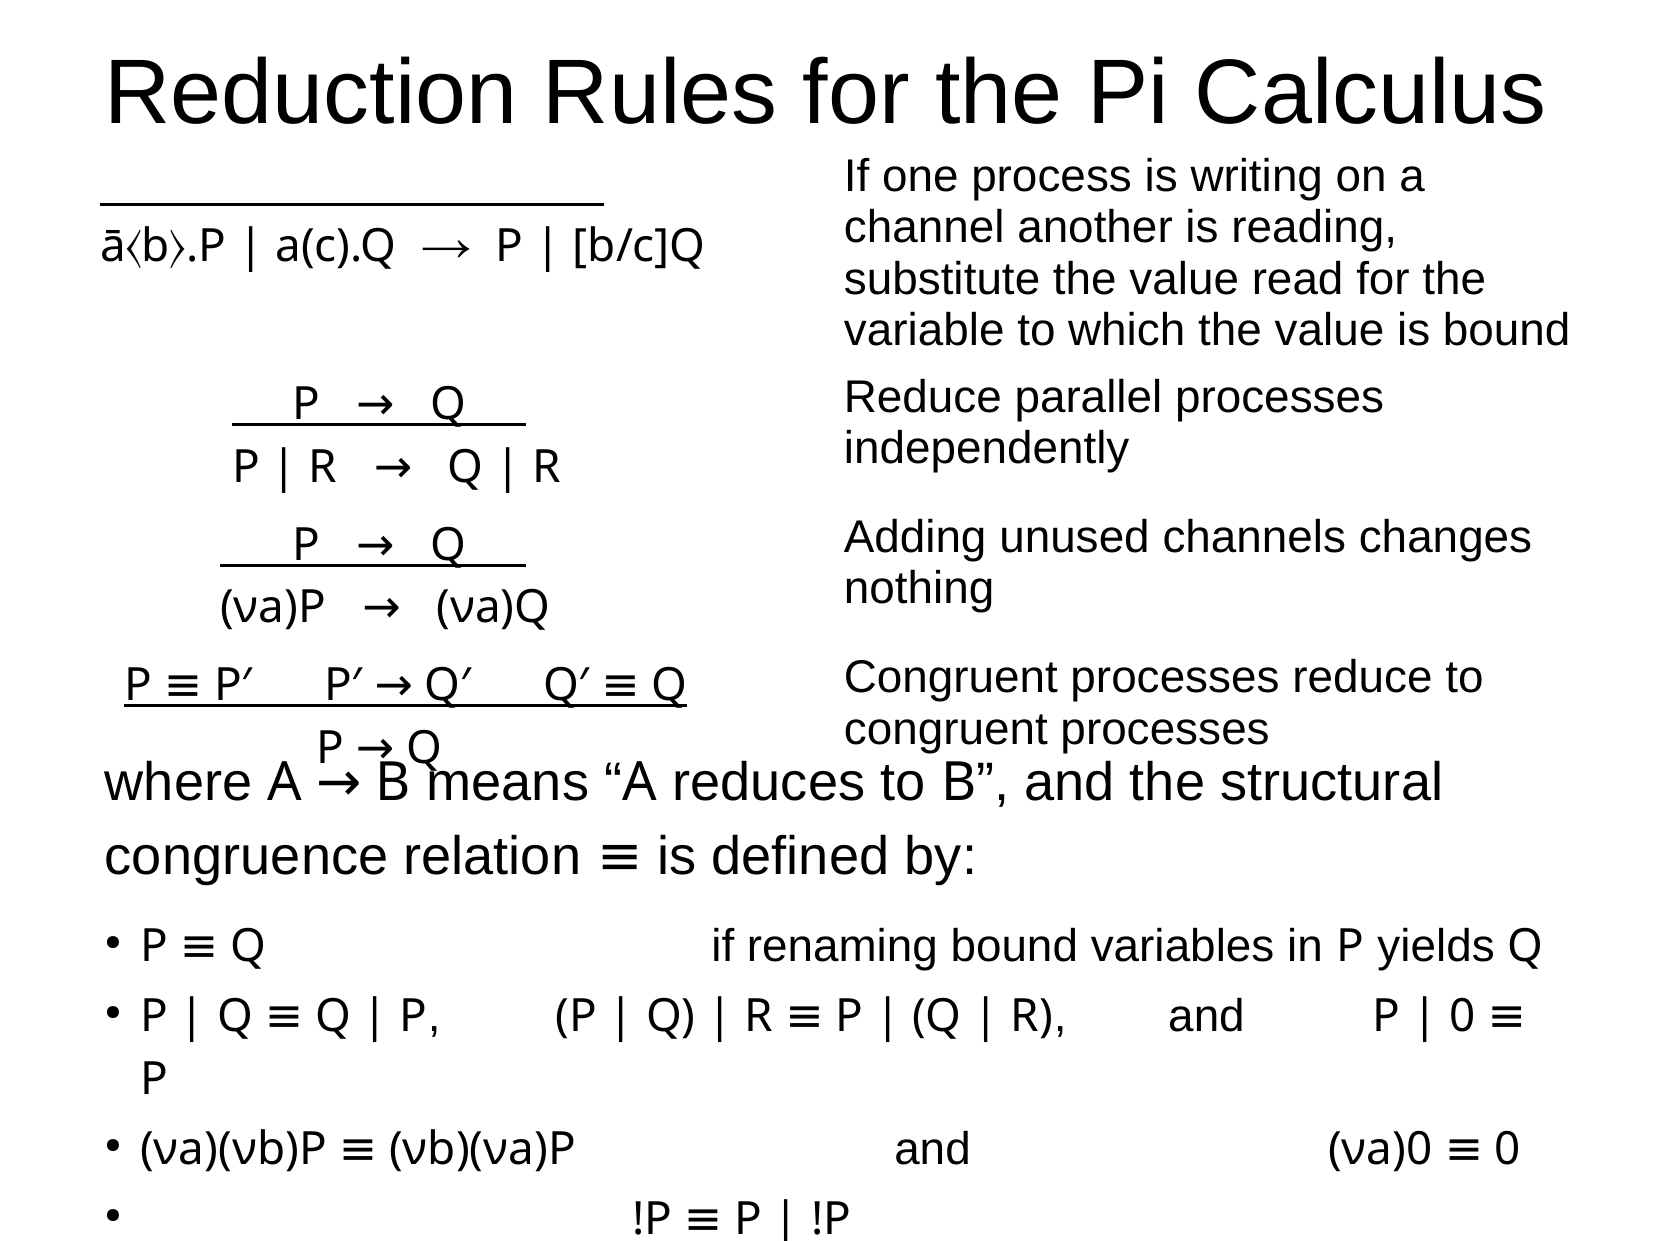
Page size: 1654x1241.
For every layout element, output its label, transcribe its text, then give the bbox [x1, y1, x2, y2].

table_header If one process is writing on a channel another is reading, substitute the value read for the variable to which the value is bound [830, 143, 1609, 363]
table_header ā〈b〉.P | a(c).Q → P | [b/c]Q [50, 143, 829, 363]
table_cell P → Q (νa)P → (νa)Q [50, 504, 829, 644]
table_cell Adding unused channels changes nothing [830, 504, 1609, 644]
table_cell Reduce parallel processes independently [830, 364, 1609, 503]
table_cell P ≡ P′ P′ → Q′ Q′ ≡ Q P → Q [50, 645, 829, 784]
title Reduction Rules for the Pi Calculus [82, 34, 1571, 142]
table_cell P → Q P | R → Q | R [50, 364, 829, 503]
text_box where A → B means “A reduces to B”, and the structural congruence relation ≡ is defined by: P ≡ Q if renaming bound variables in P yields Q P | Q ≡ Q | P, (P | Q) | R ≡ P | (Q | R), and P | 0 ≡ P (νa)(νb)P ≡ (νb)(νa)P and (νa)0 ≡ 0 !P ≡ P | !P (νa)(P | Q) ≡ ((νa)P) | Q if a is not free in Q [90, 735, 1561, 1226]
table_cell Congruent processes reduce to congruent processes [830, 645, 1609, 784]
